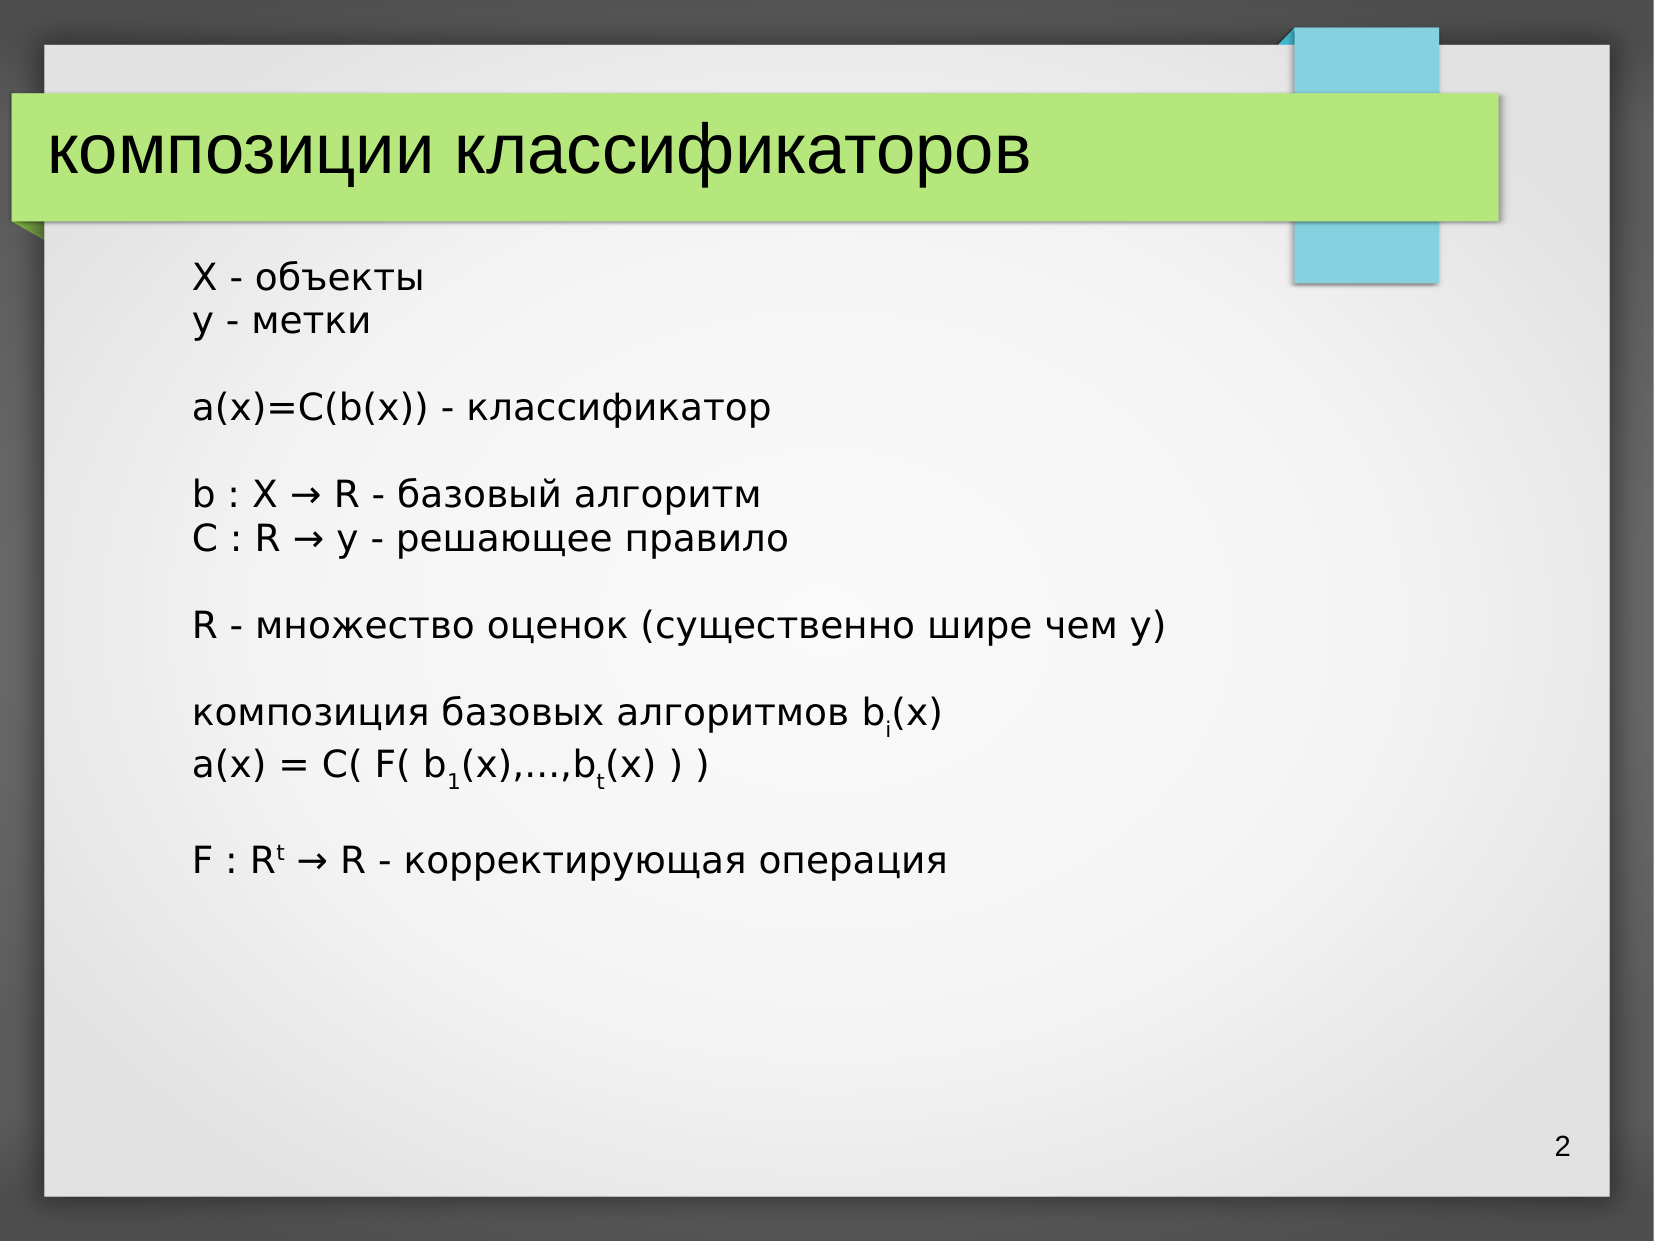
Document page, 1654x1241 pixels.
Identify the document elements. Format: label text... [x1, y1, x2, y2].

picture [0, 0, 1654, 1241]
text_box X - объекты y - метки a(x)=C(b(x)) - классификатор b : X → R - базовый алгоритм C : R → y - решающее правило R - множество оценок (существенно шире чем y) композиция базовых алгоритмов bi(x) a(x) = C( F( b1(x),...,bt(x) ) ) F : Rt → R - корректирующая операция [177, 248, 1205, 890]
title композиции классификаторов [47, 109, 1501, 189]
